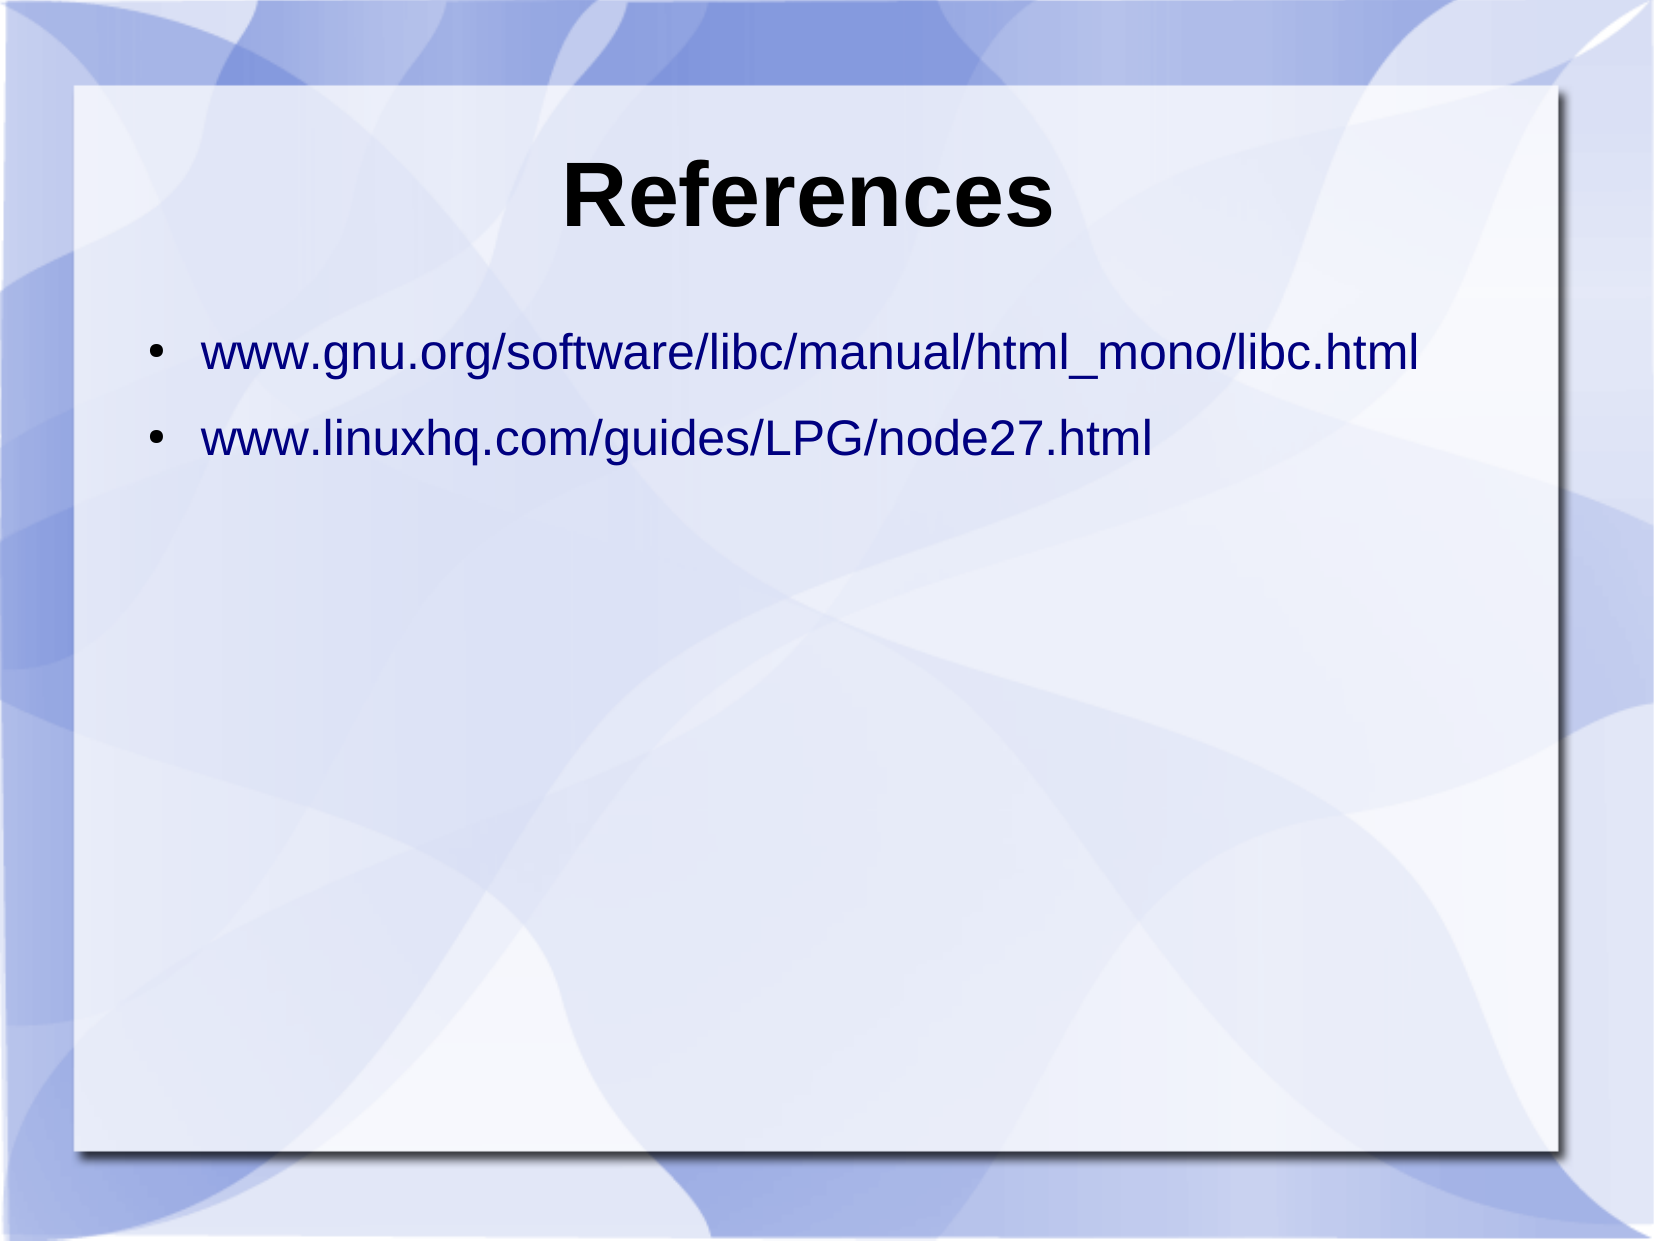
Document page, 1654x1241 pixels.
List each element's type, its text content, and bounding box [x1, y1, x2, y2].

title References [82, 98, 1536, 291]
list www.gnu.org/software/libc/manual/html_mono/libc.html www.linuxhq.com/guides/LPG/node27.html [129, 324, 1489, 960]
picture [0, 0, 1654, 1241]
